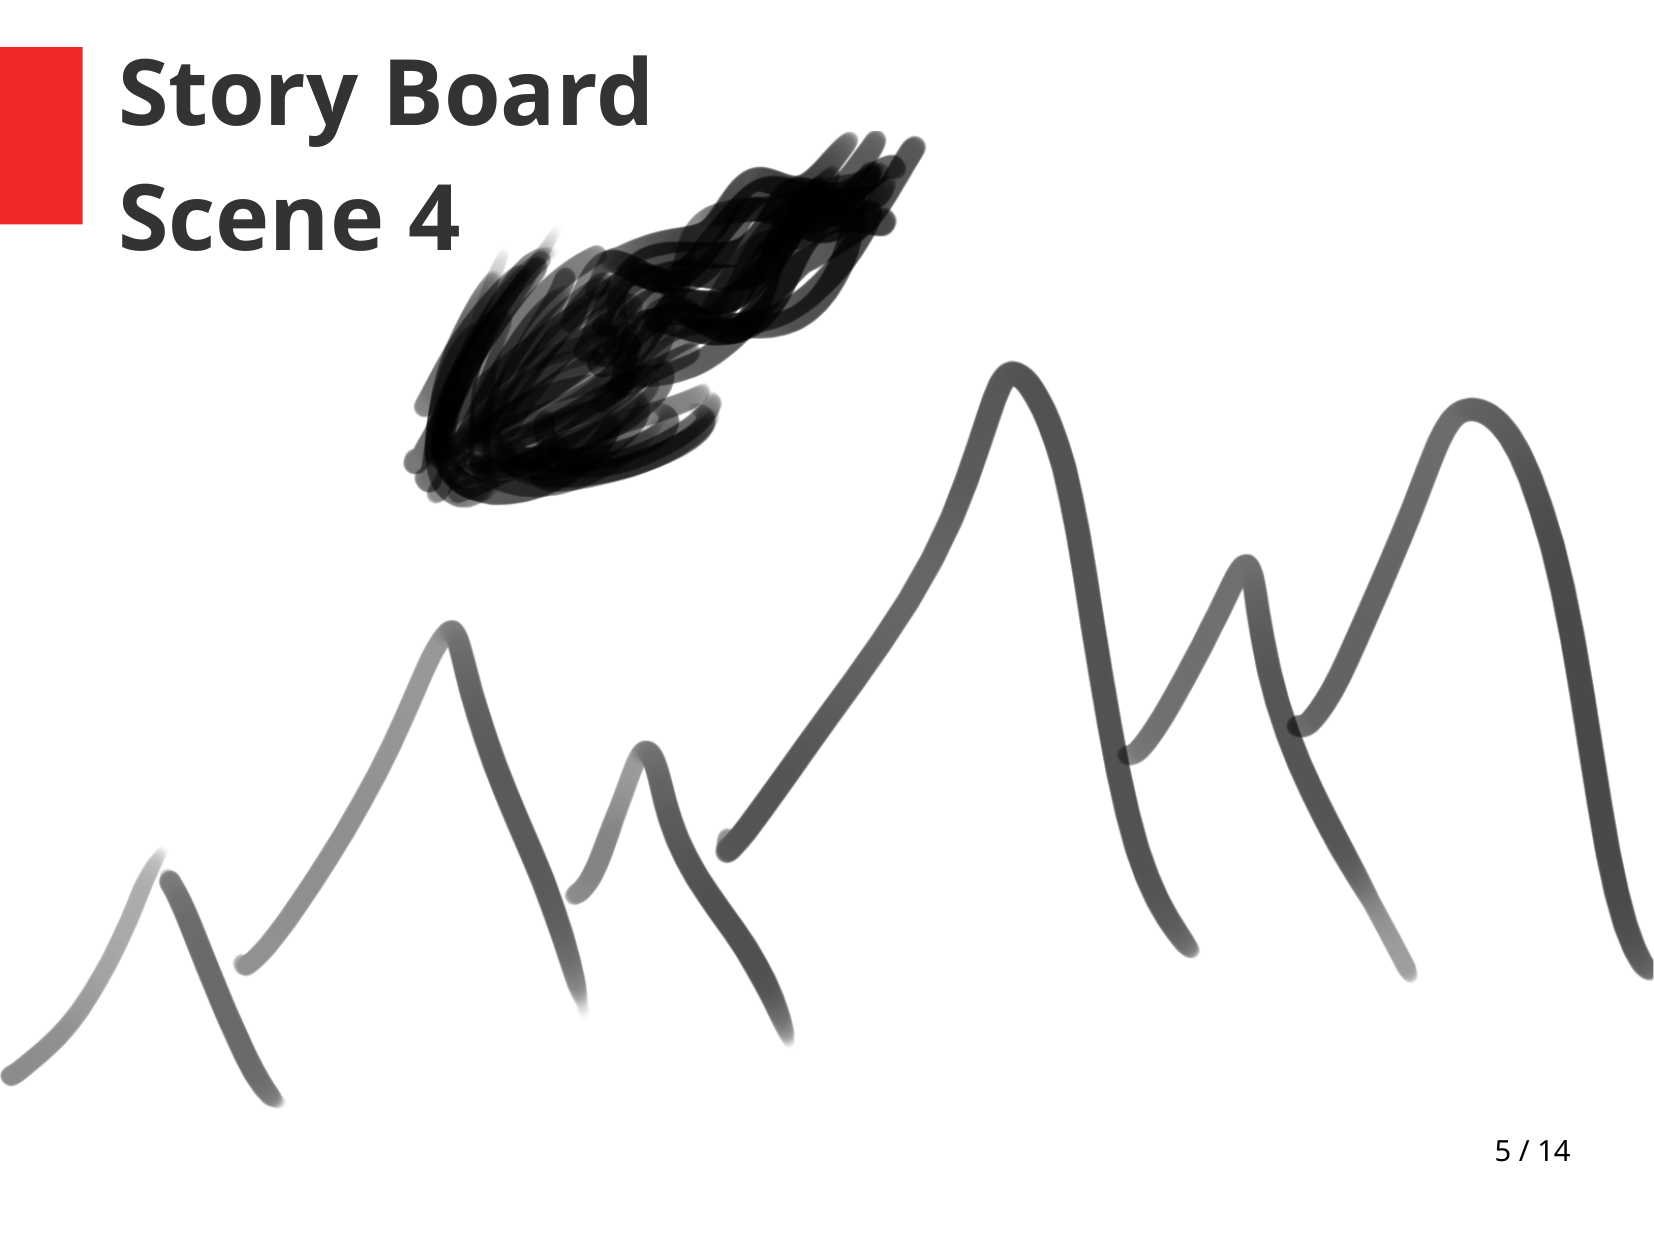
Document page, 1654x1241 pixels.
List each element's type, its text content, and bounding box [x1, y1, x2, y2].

title Story Board Scene 4 [118, 28, 1571, 131]
picture [0, 131, 1654, 1109]
